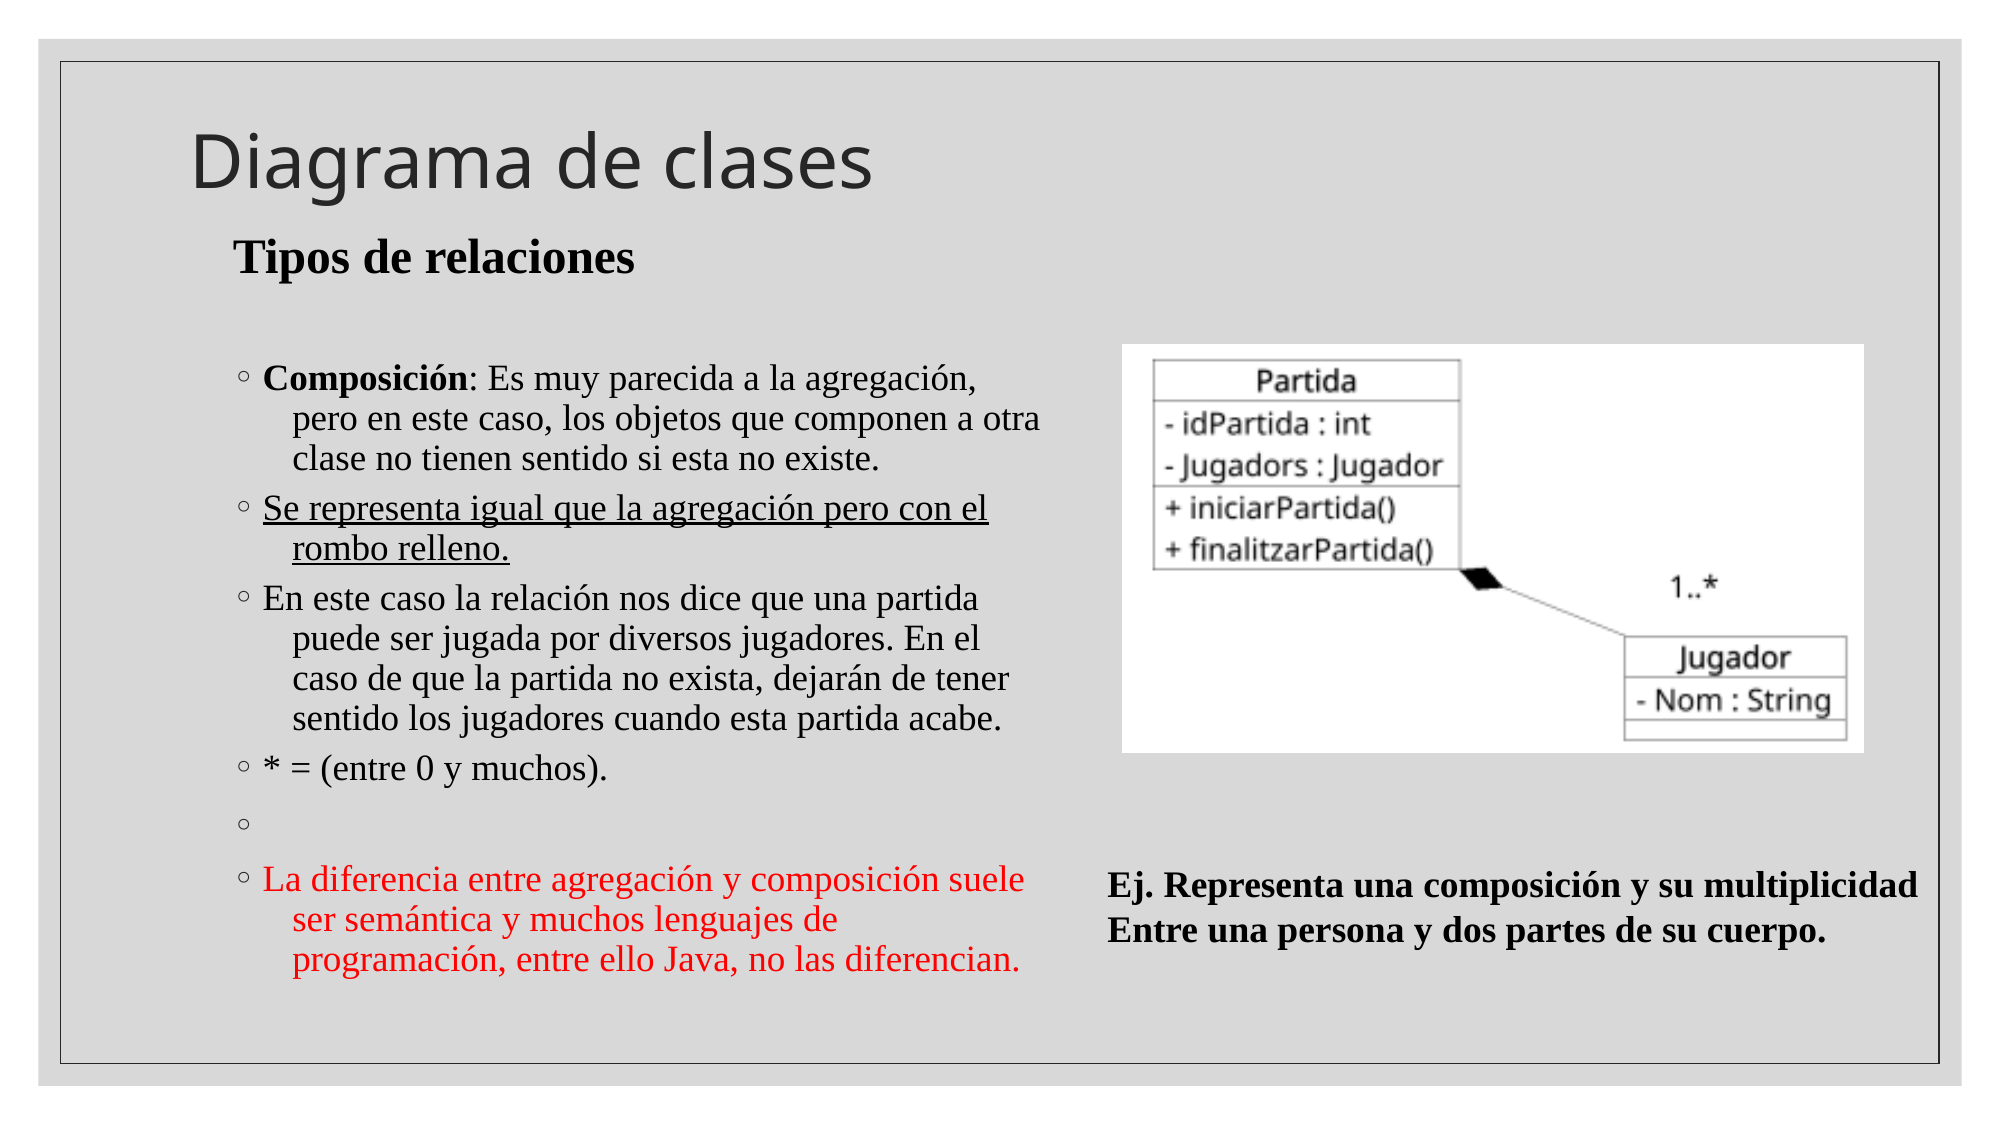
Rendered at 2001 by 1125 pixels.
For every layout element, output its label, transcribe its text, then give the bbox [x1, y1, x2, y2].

picture [1122, 344, 1864, 753]
text_box Ej. Representa una composición y su multiplicidad Entre una persona y dos partes de su cuerpo. [1092, 851, 1942, 958]
title Diagrama de clases [174, 105, 1825, 224]
list Tipos de relaciones Composición: Es muy parecida a la agregación, pero en este caso, los objetos que componen a otra clase no tienen sentido si esta no existe. Se representa igual que la agregación pero con el rombo relleno. En este caso la relación nos dice que una partida puede ser jugada por diversos jugadores. En el caso de que la partida no exista, dejarán de tener sentido los jugadores cuando esta partida acabe. * = (entre 0 y muchos). La diferencia entre agregación y composición suele ser semántica y muchos lenguajes de programación, entre ello Java, no las diferencian. [128, 223, 1061, 988]
